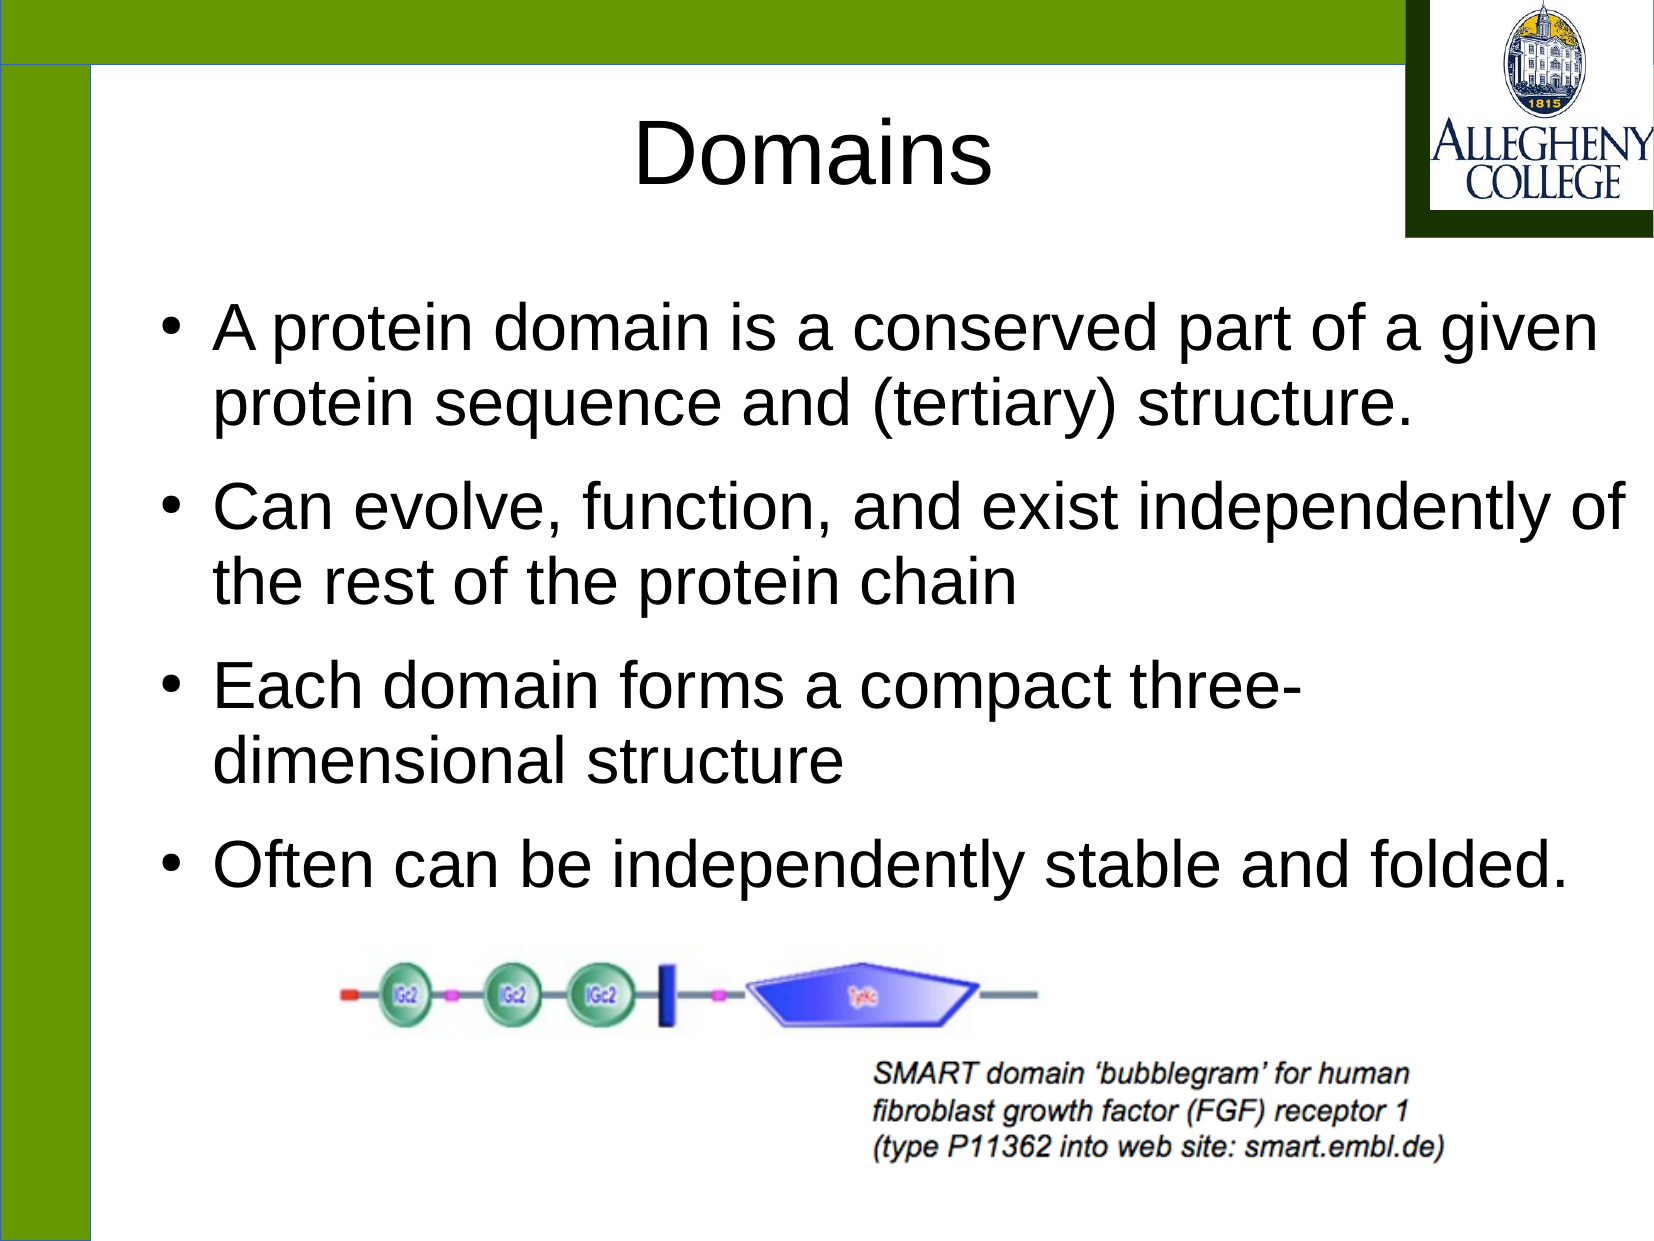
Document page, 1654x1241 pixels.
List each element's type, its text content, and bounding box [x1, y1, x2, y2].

picture [1430, 0, 1654, 210]
list A protein domain is a conserved part of a given protein sequence and (tertiary) structure. Can evolve, function, and exist independently of the rest of the protein chain Each domain forms a compact three-dimensional structure Often can be independently stable and folded. [141, 290, 1630, 1010]
title Domains [112, 65, 1515, 257]
picture [318, 914, 1468, 1176]
text_box [0, 0, 1654, 1241]
